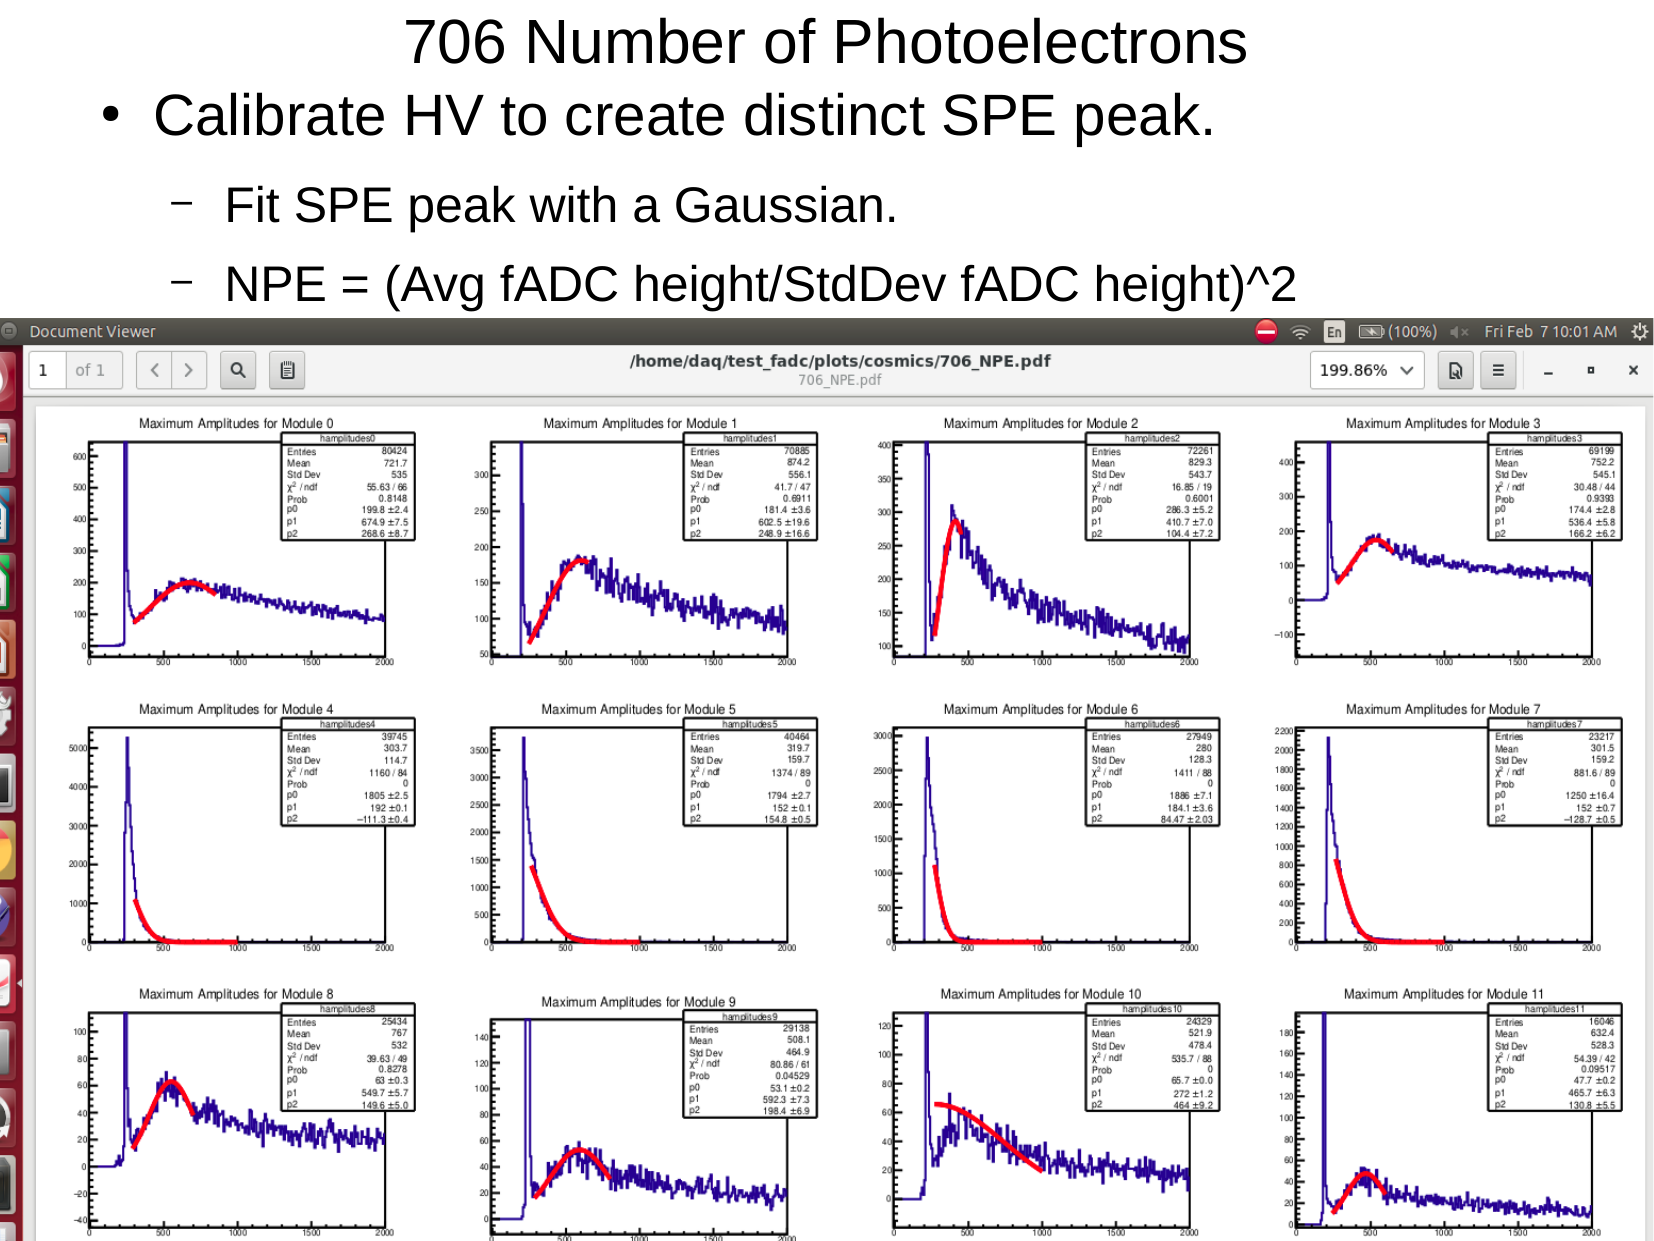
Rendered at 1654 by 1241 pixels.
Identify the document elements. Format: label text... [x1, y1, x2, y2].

picture [0, 318, 1654, 1241]
title 706 Number of Photoelectrons [82, 0, 1571, 82]
list Calibrate HV to create distinct SPE peak. Fit SPE peak with a Gaussian. NPE = (Avg fADC height/StdDev fADC height)^2 [82, 82, 1571, 318]
